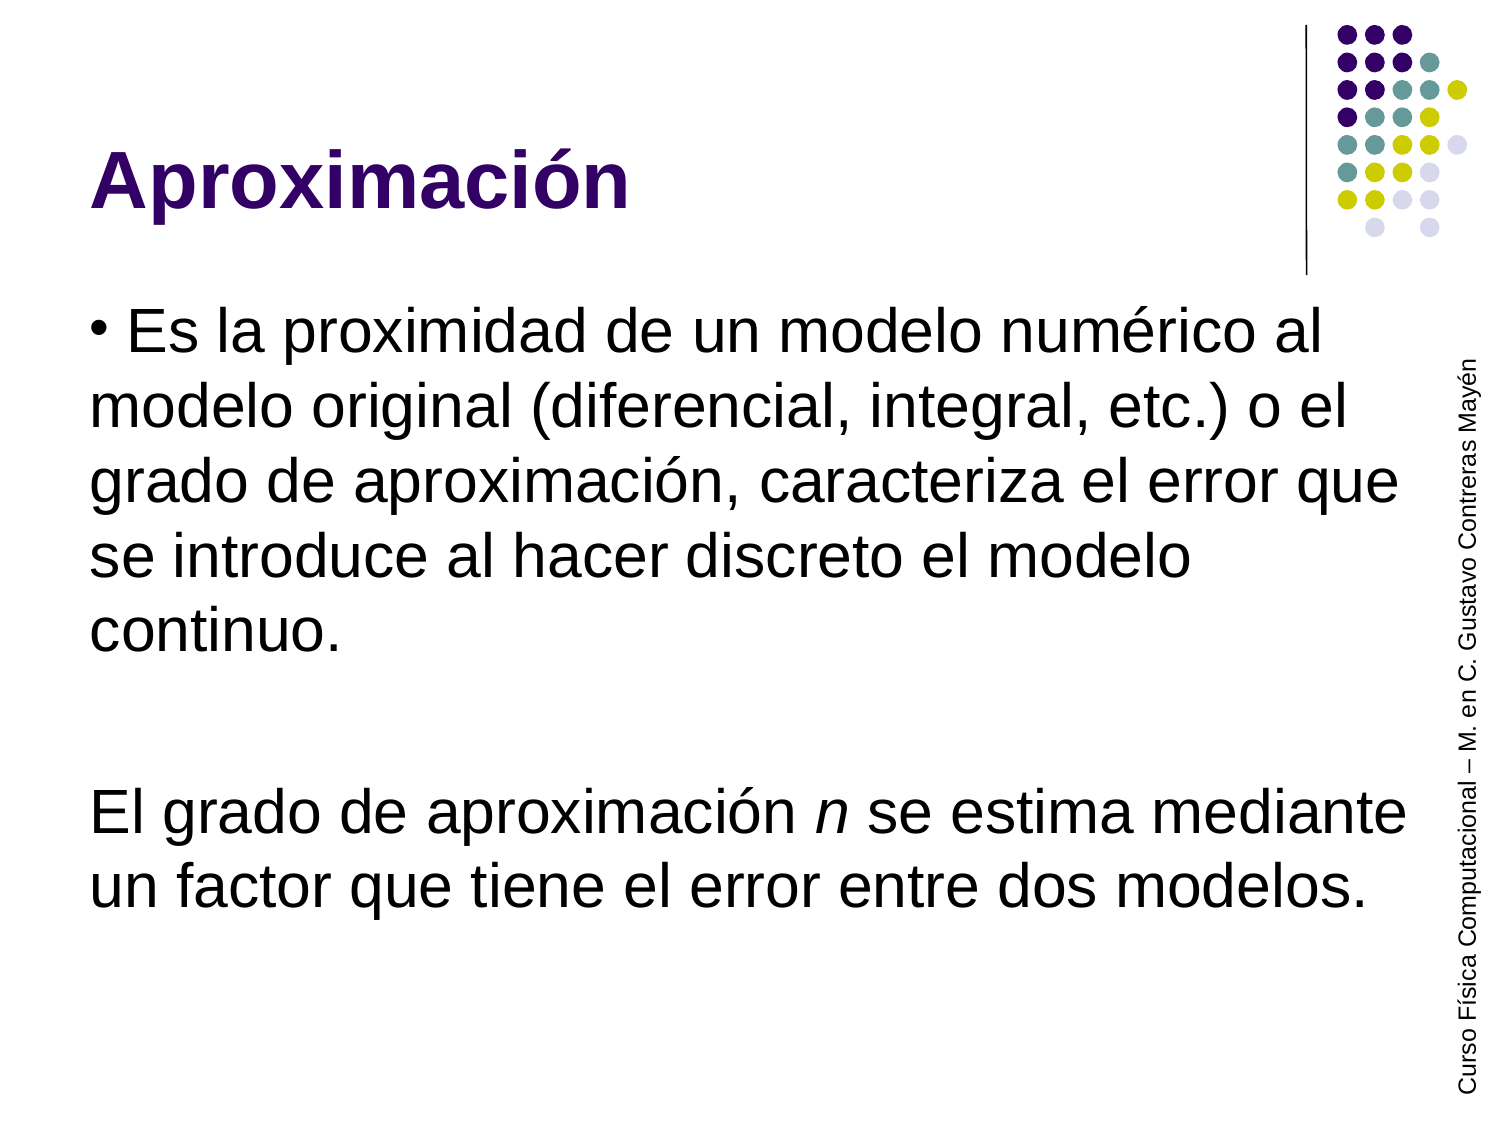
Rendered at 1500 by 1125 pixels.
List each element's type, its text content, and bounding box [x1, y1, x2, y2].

text_box Es la proximidad de un modelo numérico al modelo original (diferencial, integral, etc.) o el grado de aproximación, caracteriza el error que se introduce al hacer discreto el modelo continuo. El grado de aproximación n se estima mediante un factor que tiene el error entre dos modelos. [75, 282, 1426, 1006]
text_box Aproximación [74, 20, 1313, 233]
